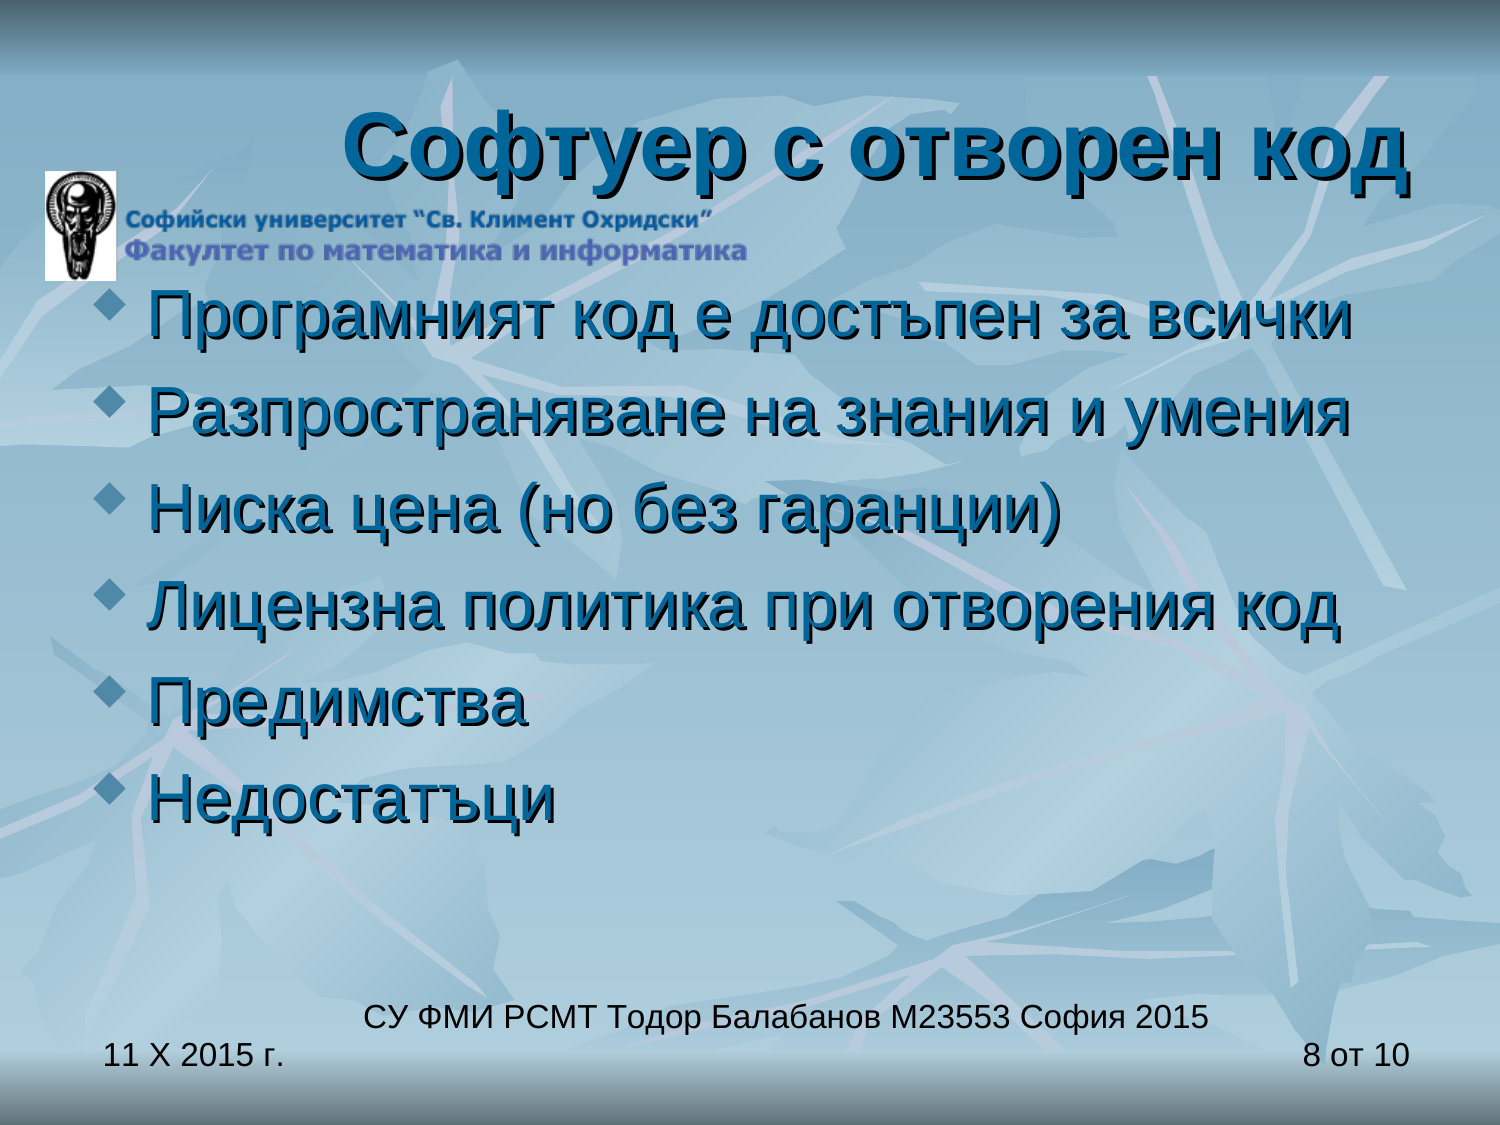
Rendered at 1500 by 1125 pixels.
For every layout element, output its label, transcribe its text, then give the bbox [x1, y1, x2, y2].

title Софтуер с отворен код [75, 45, 1426, 234]
picture [45, 171, 747, 281]
list Програмният код е достъпен за всички Разпространяване на знания и умения Ниска цена (но без гаранции) Лицензна политика при отворения код Предимства Недостатъци [75, 262, 1426, 1006]
